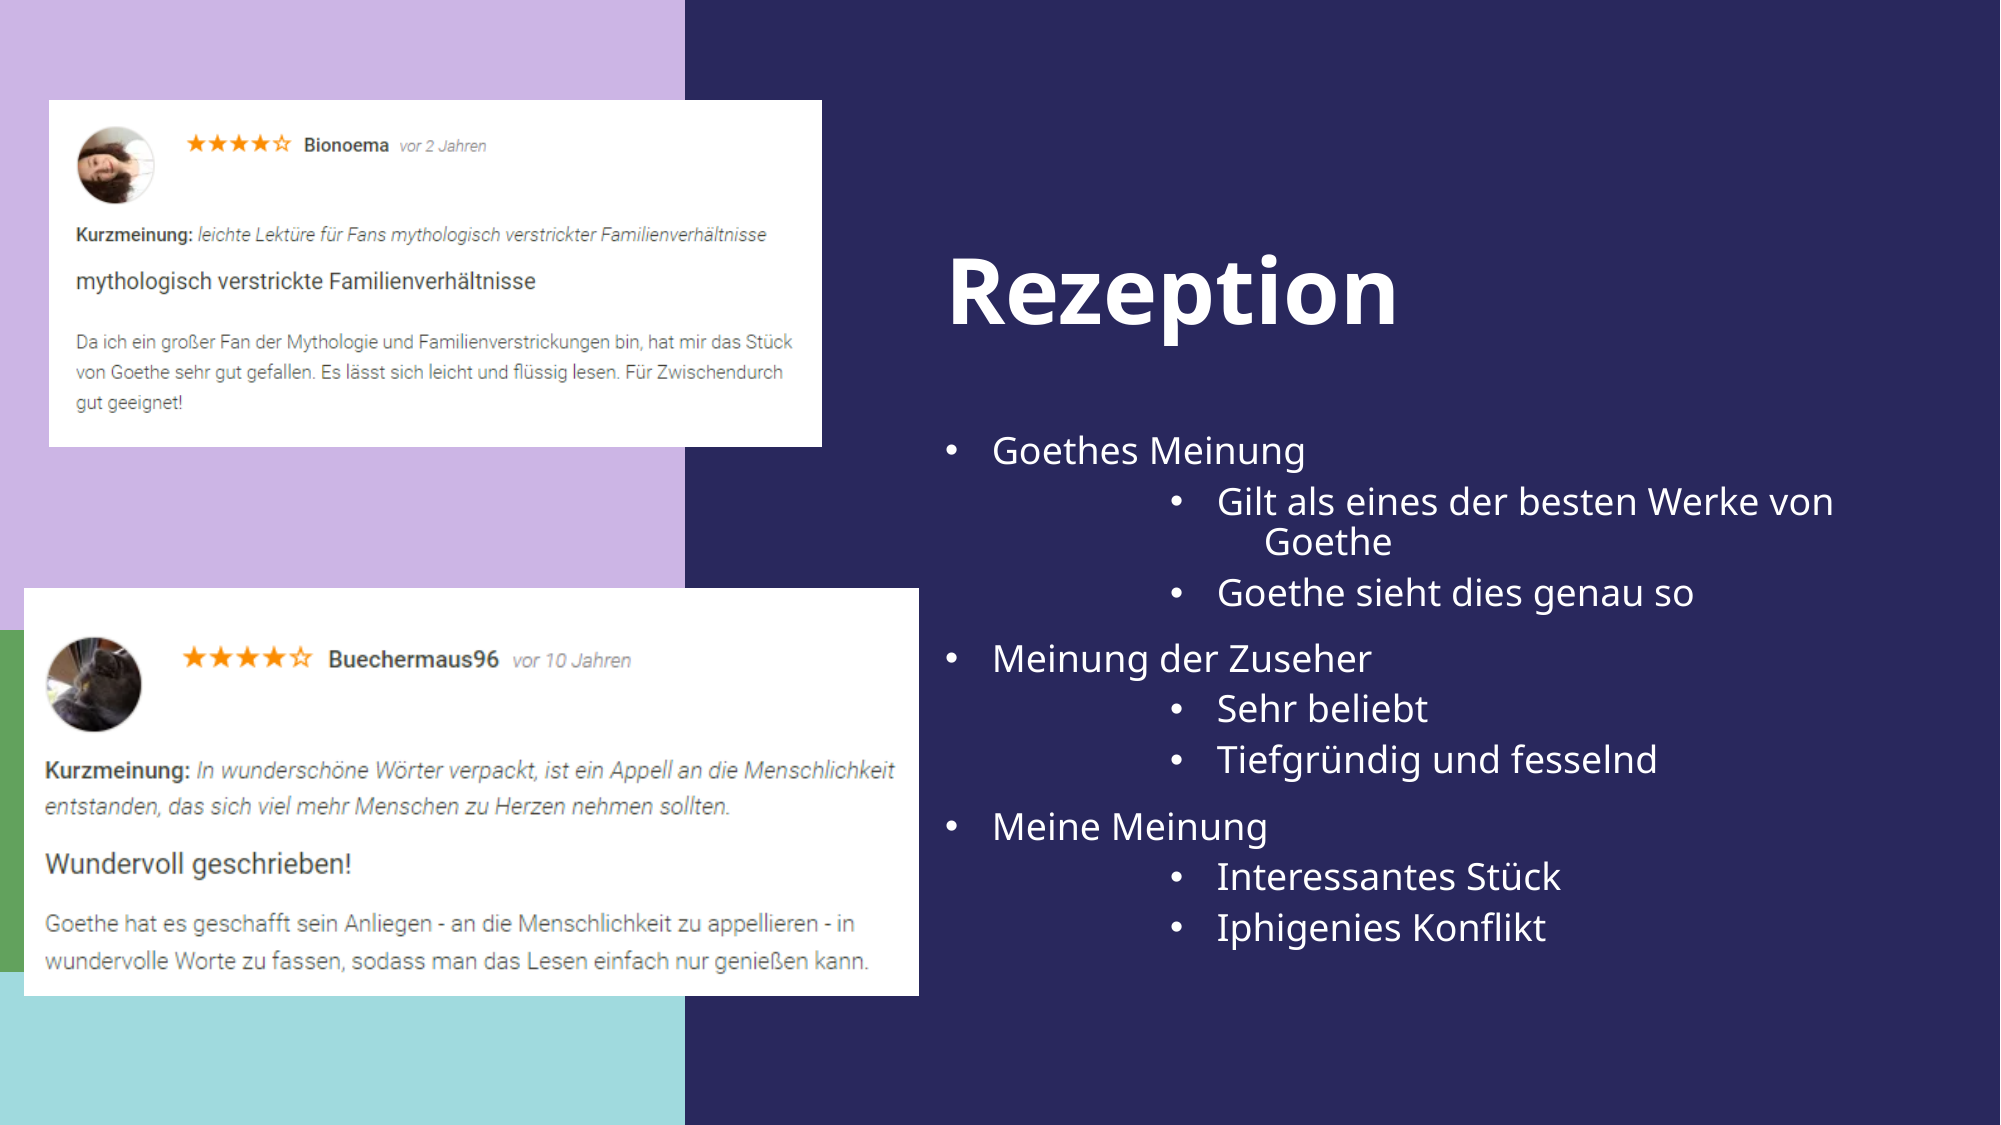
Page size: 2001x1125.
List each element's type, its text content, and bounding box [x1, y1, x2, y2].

list Goethes Meinung Gilt als eines der besten Werke von Goethe Goethe sieht dies genau so Meinung der Zuseher Sehr beliebt Tiefgründig und fesselnd Meine Meinung Interessantes Stück Iphigenies Konflikt [930, 419, 1863, 1025]
title Rezeption [930, 134, 1863, 353]
picture [49, 100, 822, 447]
picture [24, 588, 919, 997]
